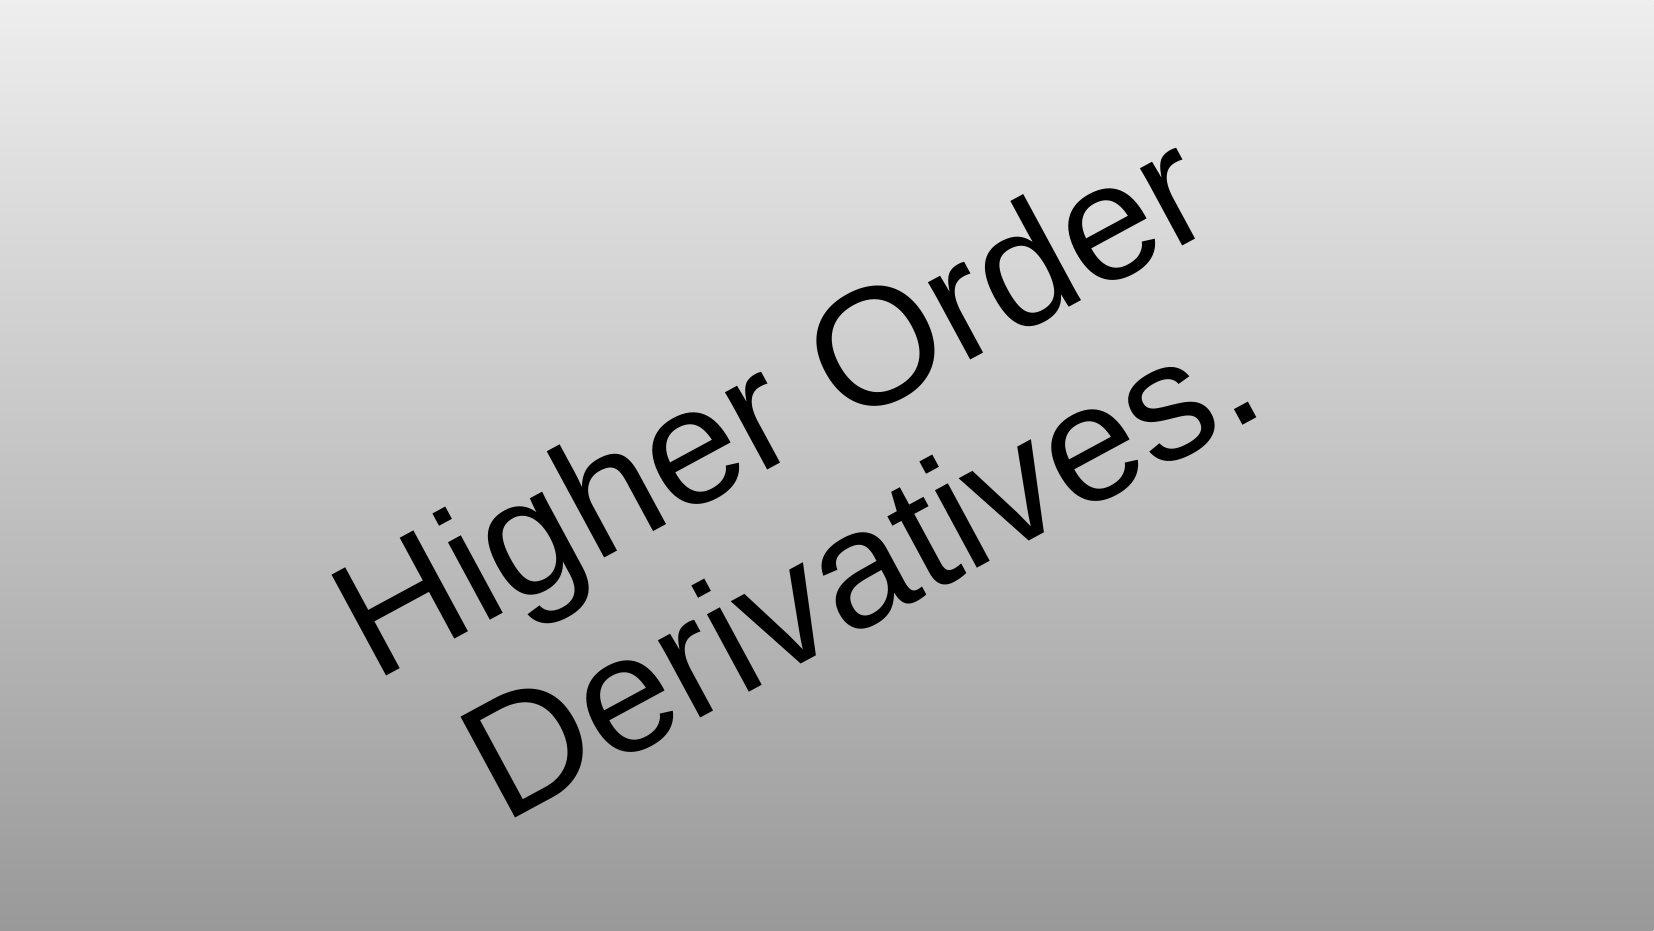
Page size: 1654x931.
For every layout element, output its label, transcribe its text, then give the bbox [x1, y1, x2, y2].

title Higher Order Derivatives. [70, 0, 1559, 931]
